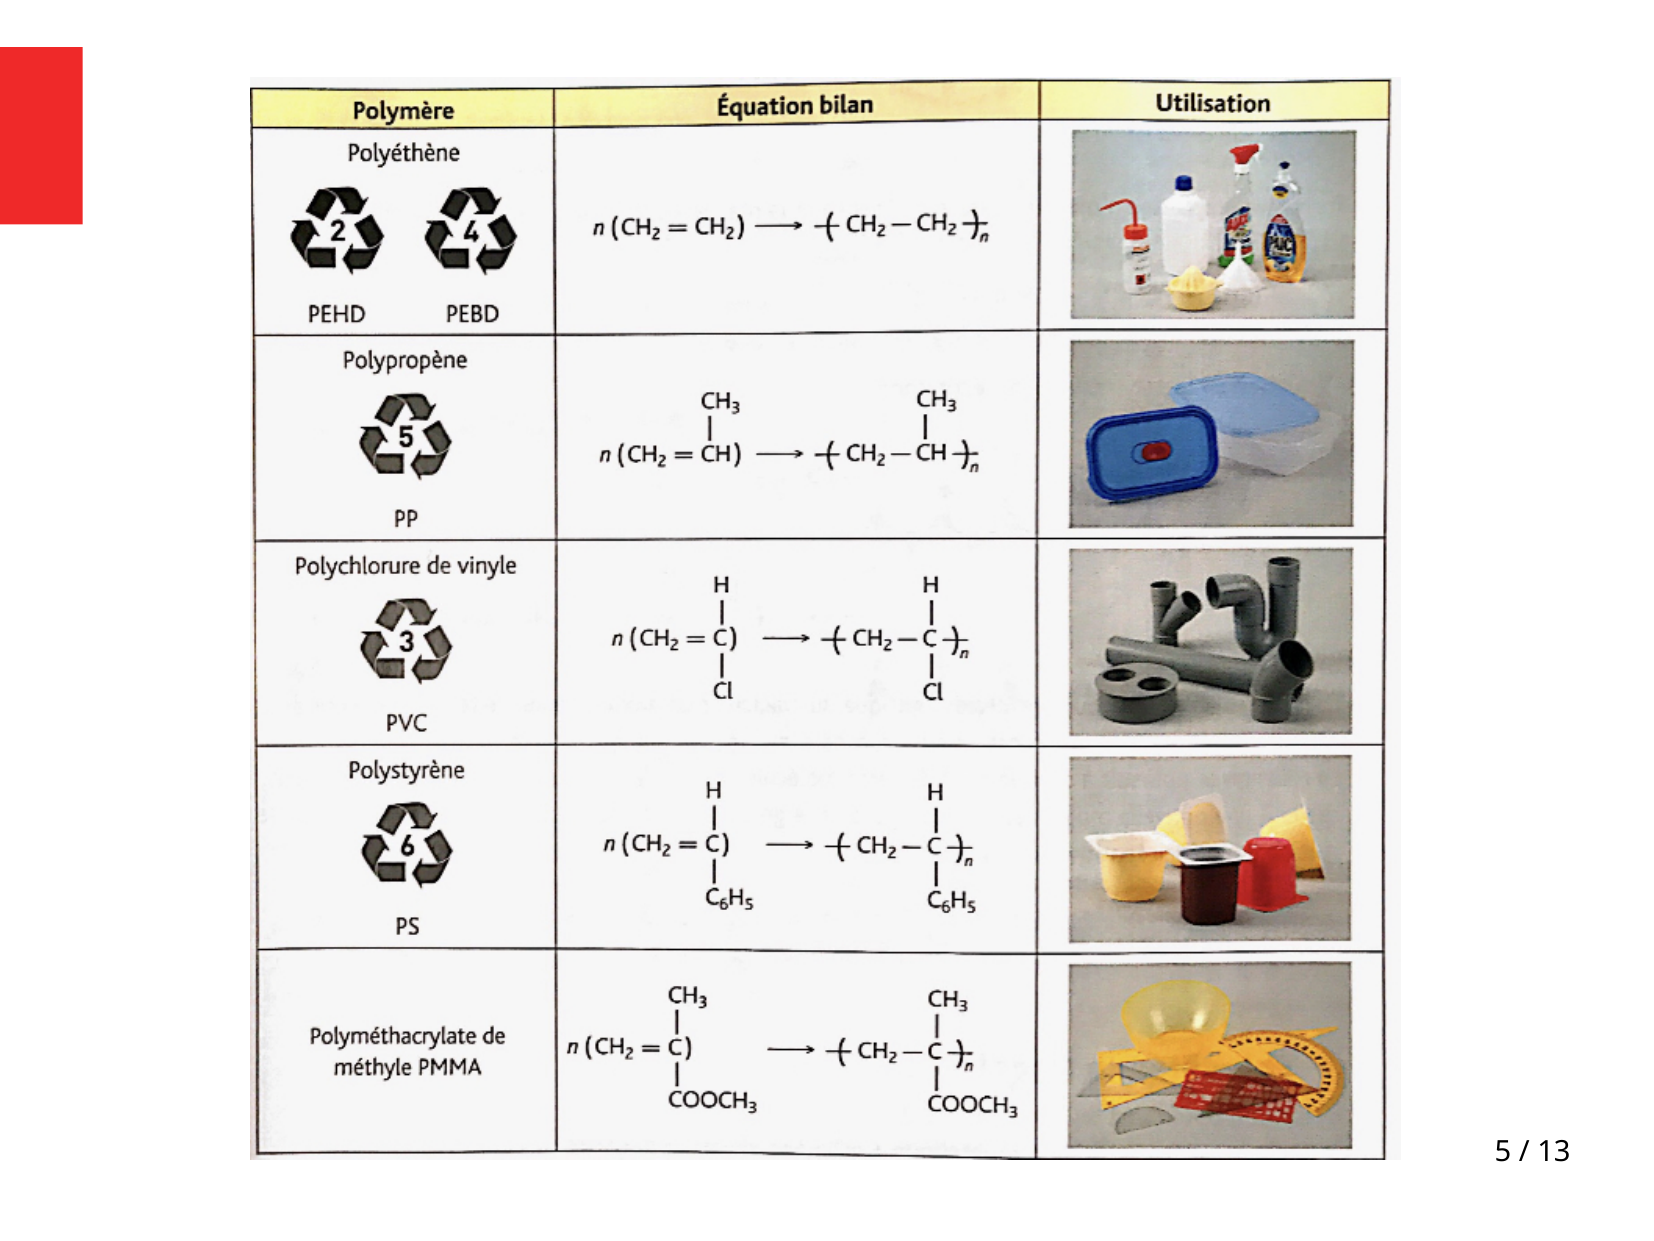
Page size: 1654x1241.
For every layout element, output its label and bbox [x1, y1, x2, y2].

picture [250, 77, 1401, 1161]
